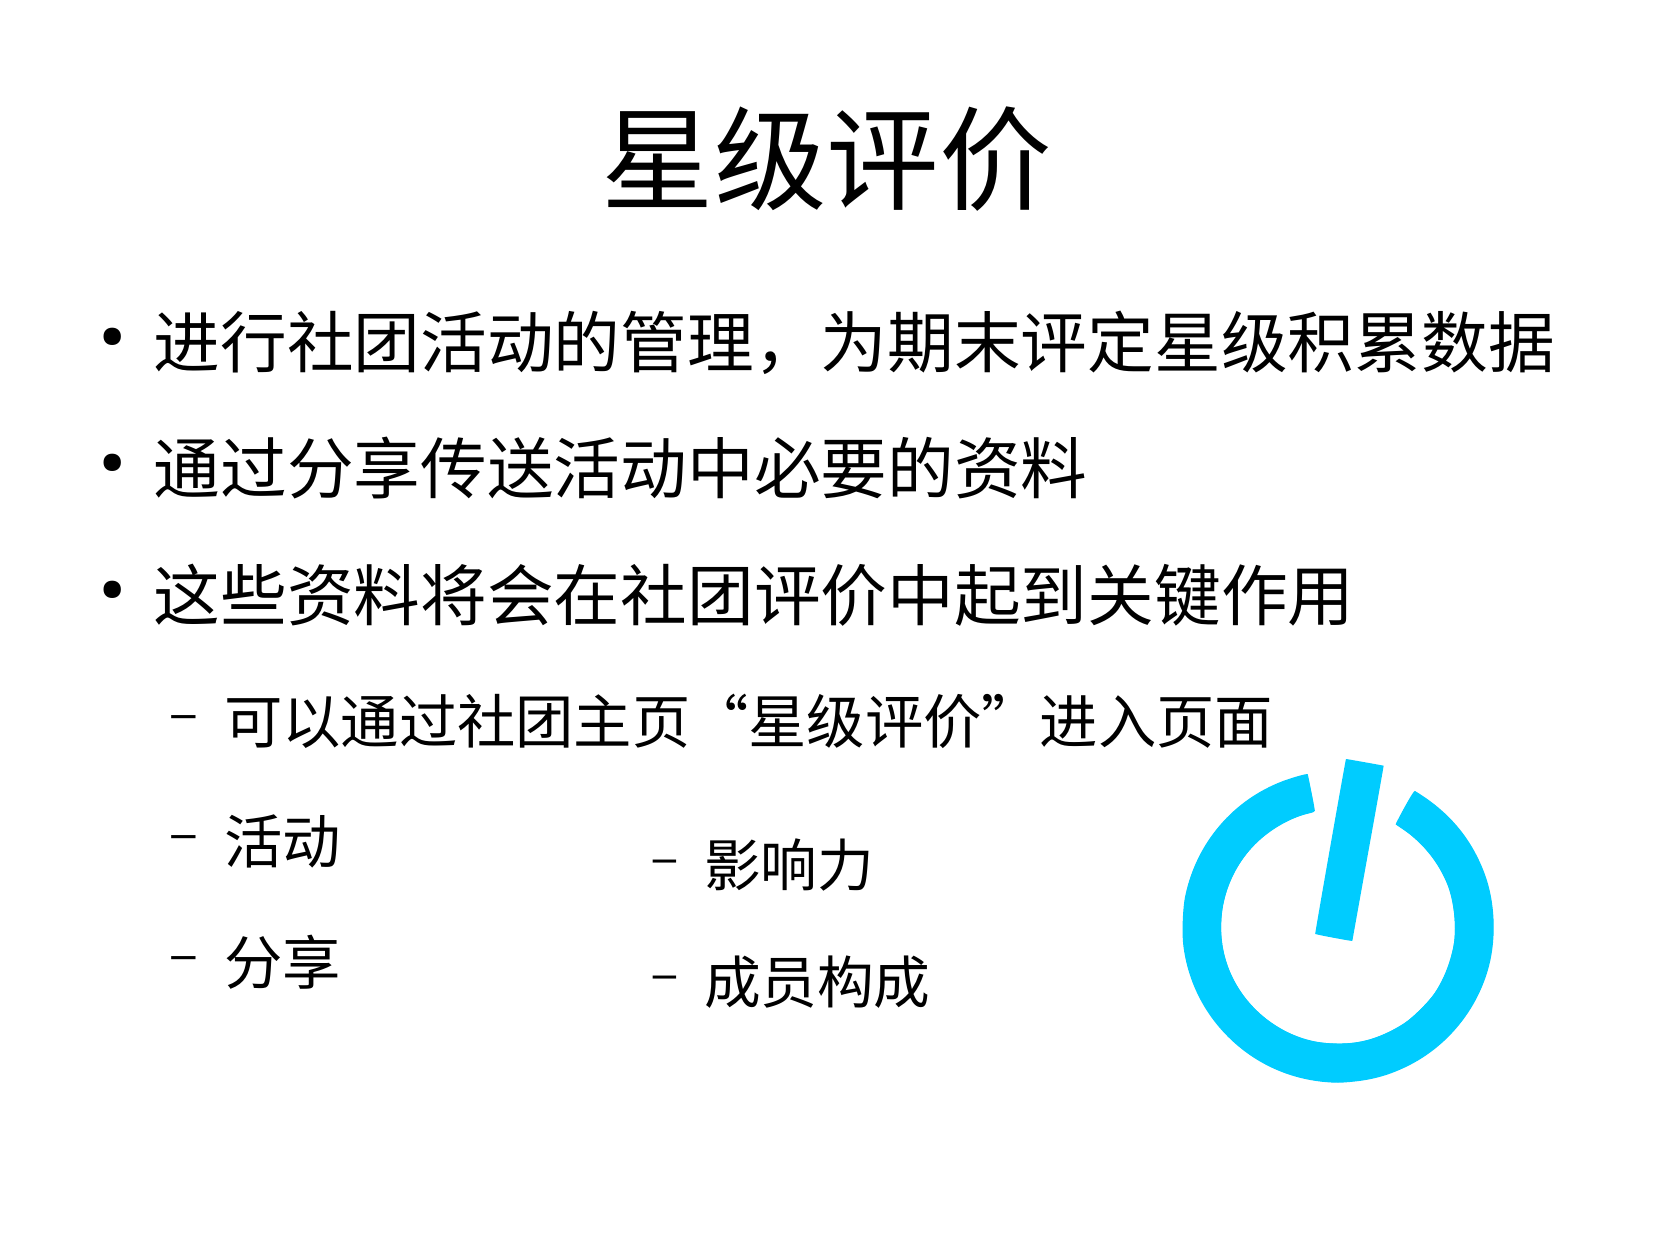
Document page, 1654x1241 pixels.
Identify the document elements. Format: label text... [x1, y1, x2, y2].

title 星级评价 [82, 49, 1571, 257]
list 进行社团活动的管理，为期末评定星级积累数据 通过分享传送活动中必要的资料 这些资料将会在社团评价中起到关键作用 可以通过社团主页“星级评价”进入页面 活动 分享 [82, 290, 1571, 1028]
list 影响力 成员构成 [566, 809, 1146, 1022]
